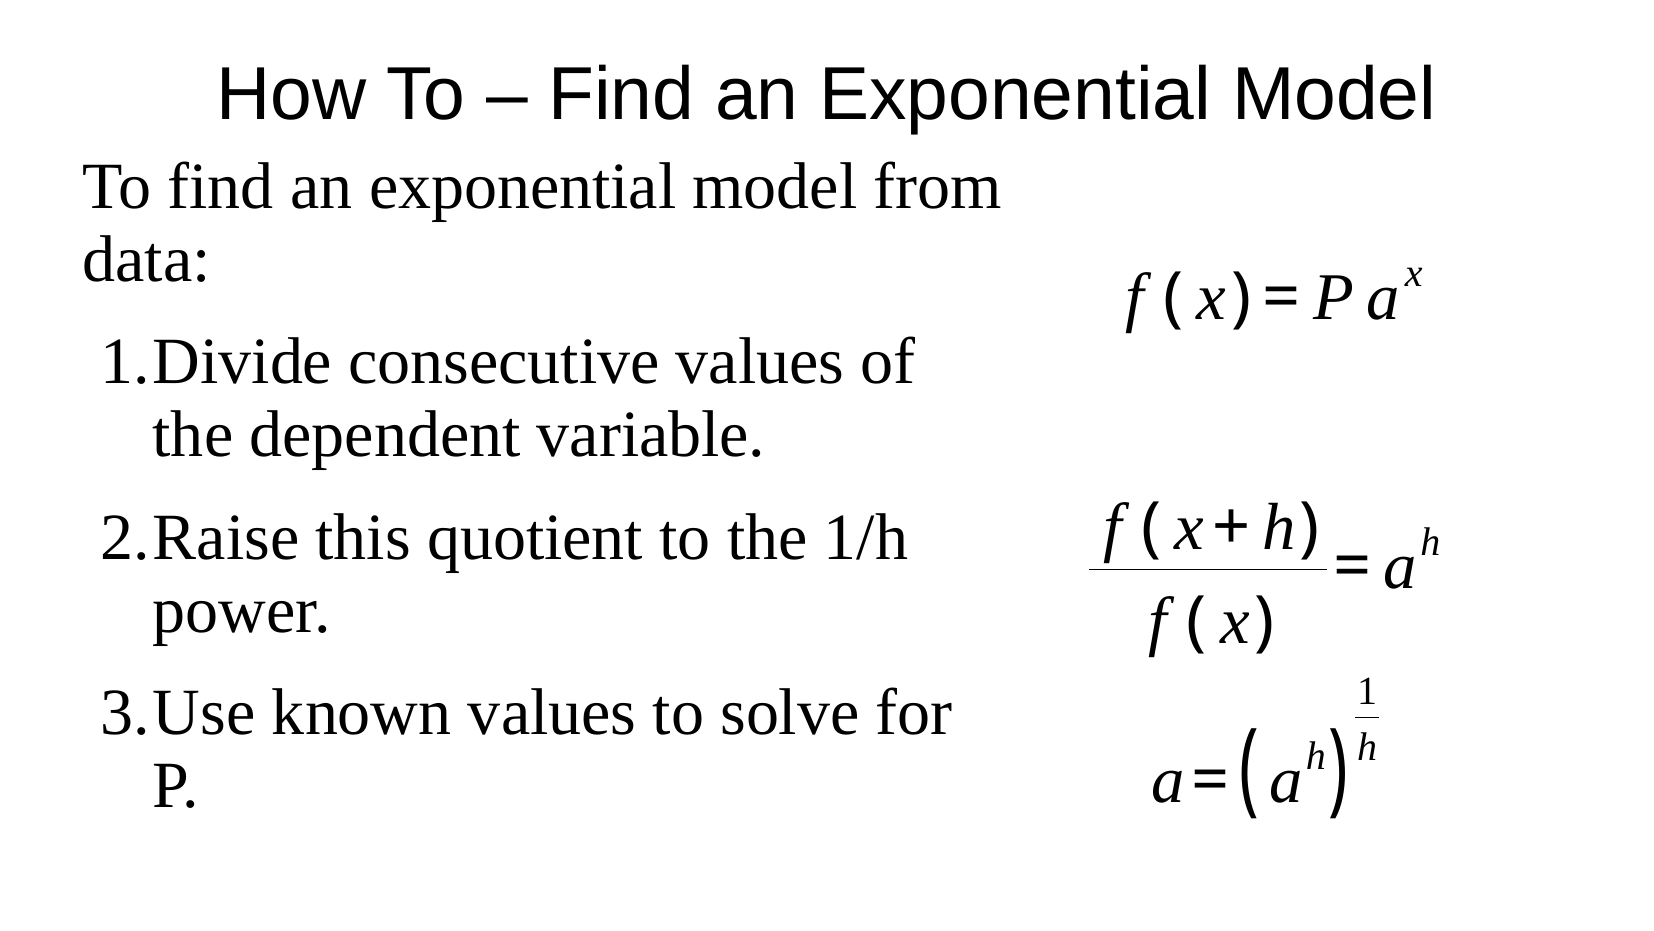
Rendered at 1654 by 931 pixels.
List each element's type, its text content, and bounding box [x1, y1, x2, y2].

list To find an exponential model from data: Divide consecutive values of the dependent variable. Raise this quotient to the 1/h power. Use known values to solve for P. [82, 150, 1013, 826]
chart [1087, 478, 1442, 826]
chart [1111, 243, 1426, 338]
title How To – Find an Exponential Model [82, 37, 1571, 151]
